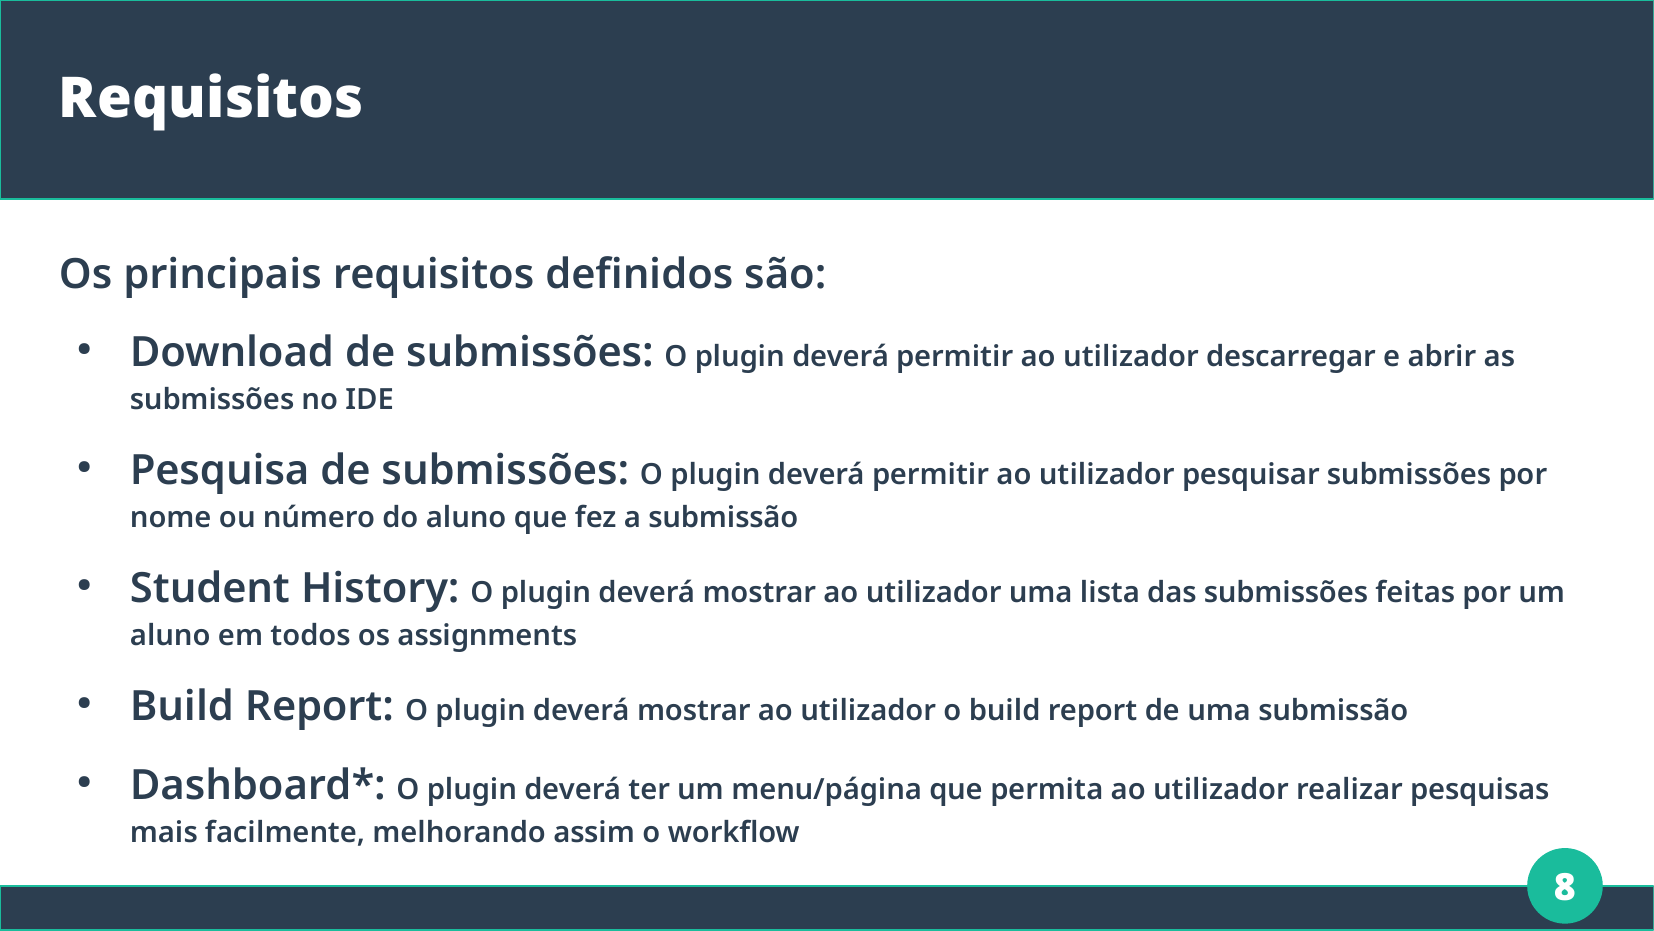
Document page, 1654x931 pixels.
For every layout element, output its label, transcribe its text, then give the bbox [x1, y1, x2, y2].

title Requisitos [59, 37, 1595, 155]
list Os principais requisitos definidos são: Download de submissões: O plugin deverá permitir ao utilizador descarregar e abrir as submissões no IDE Pesquisa de submissões: O plugin deverá permitir ao utilizador pesquisar submissões por nome ou número do aluno que fez a submissão Student History: O plugin deverá mostrar ao utilizador uma lista das submissões feitas por um aluno em todos os assignments Build Report: O plugin deverá mostrar ao utilizador o build report de uma submissão Dashboard*: O plugin deverá ter um menu/página que permita ao utilizador realizar pesquisas mais facilmente, melhorando assim o workflow [59, 243, 1595, 864]
